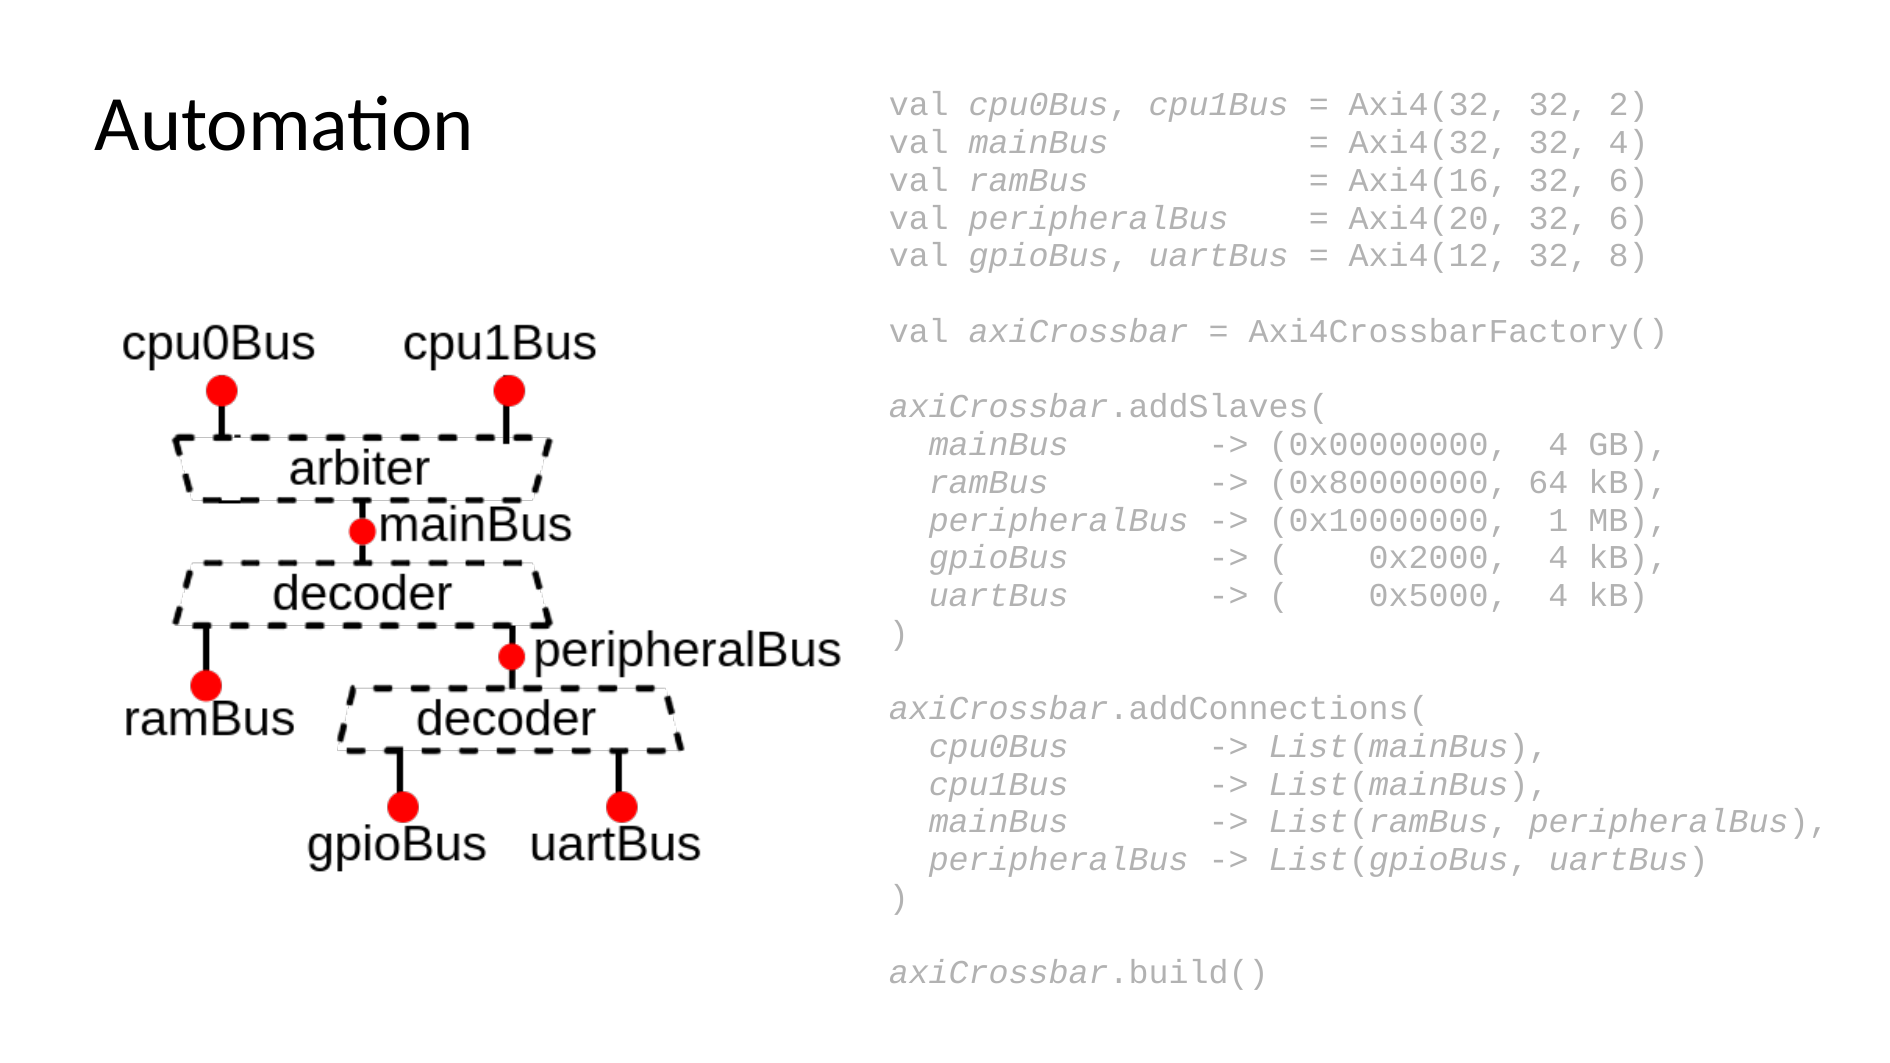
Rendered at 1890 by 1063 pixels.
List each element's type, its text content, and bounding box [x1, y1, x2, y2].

title Automation [94, 42, 1796, 220]
text_box val cpu0Bus, cpu1Bus = Axi4(32, 32, 2) val mainBus = Axi4(32, 32, 4) val ramBus = Axi4(16, 32, 6) val peripheralBus = Axi4(20, 32, 6) val gpioBus, uartBus = Axi4(12, 32, 8) val axiCrossbar = Axi4CrossbarFactory() axiCrossbar.addSlaves( mainBus -> (0x00000000, 4 GB), ramBus -> (0x80000000, 64 kB), peripheralBus -> (0x10000000, 1 MB), gpioBus -> ( 0x2000, 4 kB), uartBus -> ( 0x5000, 4 kB) ) axiCrossbar.addConnections( cpu0Bus -> List(mainBus), cpu1Bus -> List(mainBus), mainBus -> List(ramBus, peripheralBus), peripheralBus -> List(gpioBus, uartBus) ) axiCrossbar.build() [874, 80, 1890, 1063]
picture [47, 247, 941, 942]
